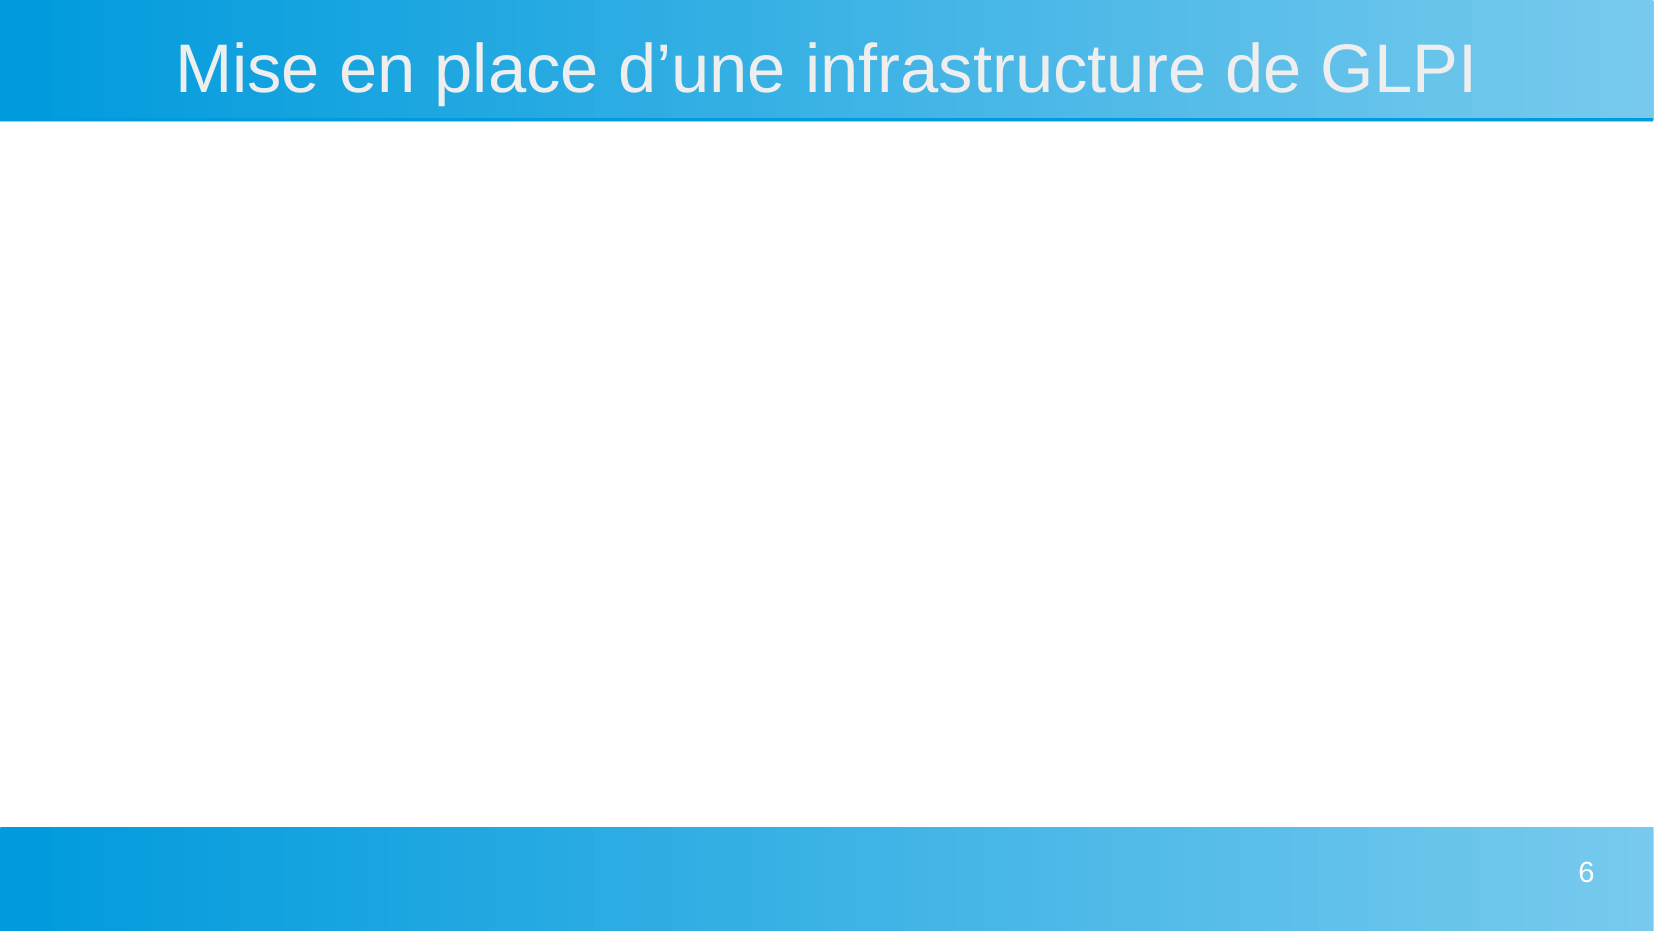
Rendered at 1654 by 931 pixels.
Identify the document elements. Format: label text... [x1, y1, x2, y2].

title Mise en place d’une infrastructure de GLPI [59, 29, 1595, 108]
